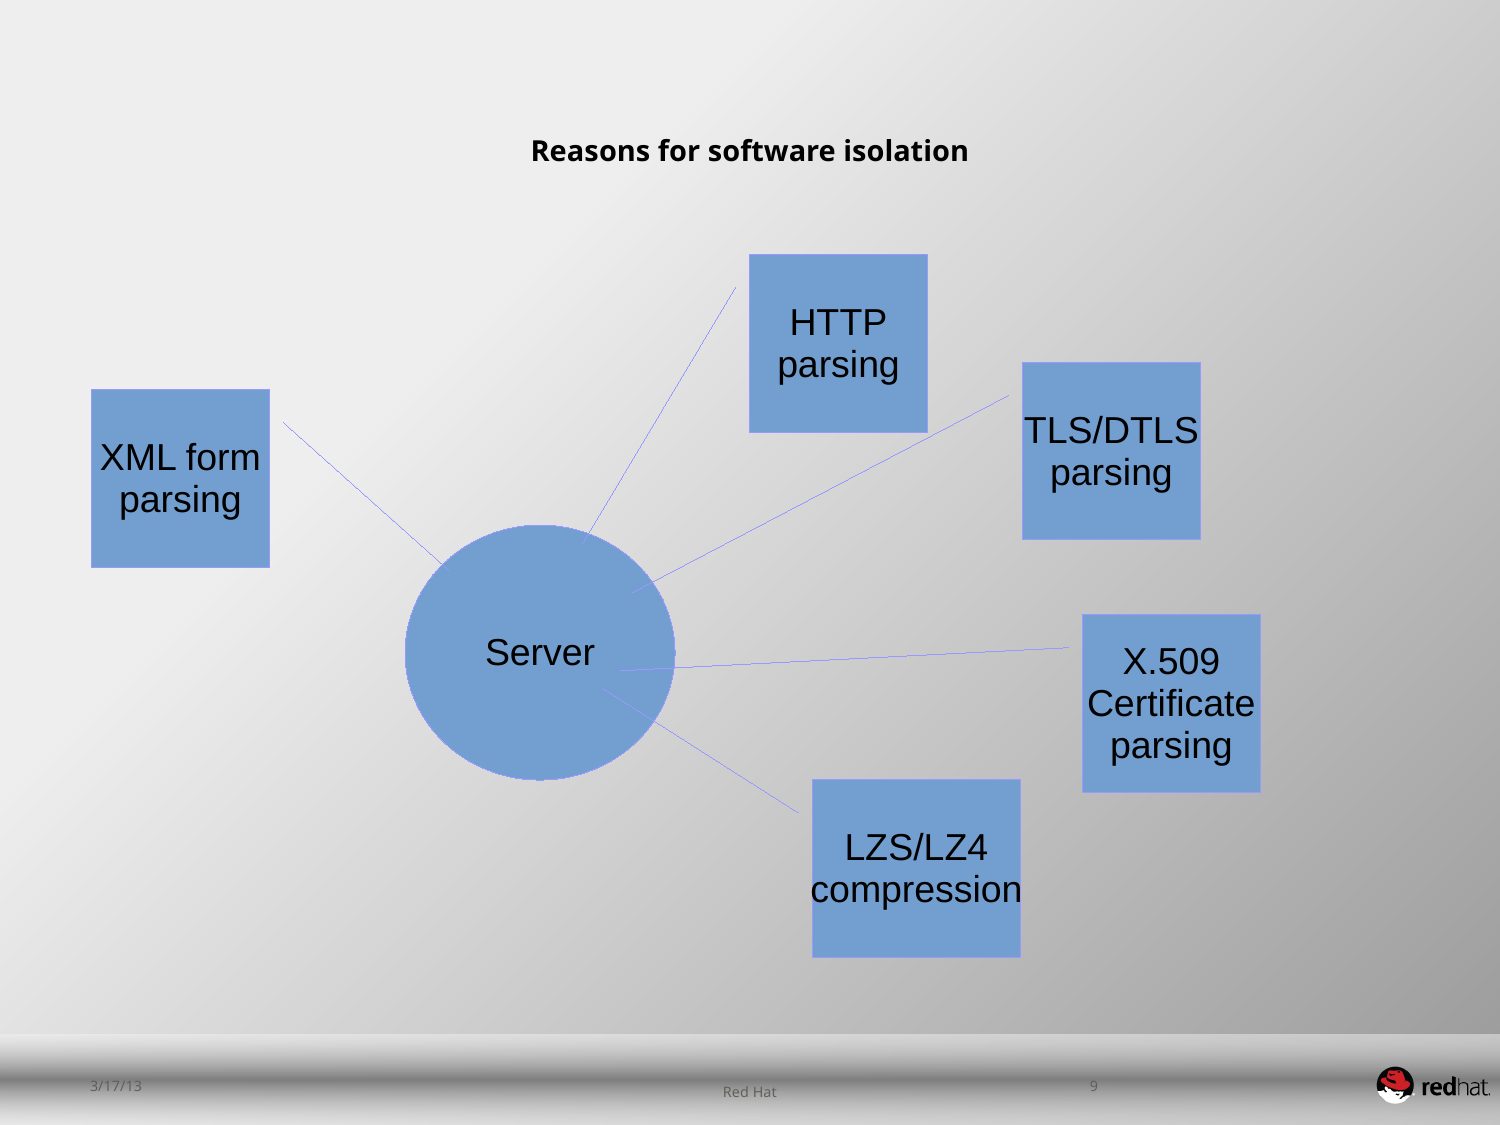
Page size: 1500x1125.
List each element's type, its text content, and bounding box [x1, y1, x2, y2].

text_box TLS/DTLS parsing [1023, 363, 1200, 540]
text_box HTTP parsing [750, 255, 927, 432]
picture [1364, 1057, 1500, 1110]
text_box XML form parsing [92, 390, 269, 567]
footer Red Hat [300, 1065, 1200, 1110]
title Reasons for software isolation [75, 22, 1426, 188]
slide_number 3/17/13 [75, 1051, 425, 1112]
text_box LZS/LZ4 compression [813, 780, 1020, 957]
slide_number <number> [1074, 1051, 1337, 1112]
text_box Server [405, 525, 676, 781]
text_box X.509 Certificate parsing [1083, 615, 1260, 792]
